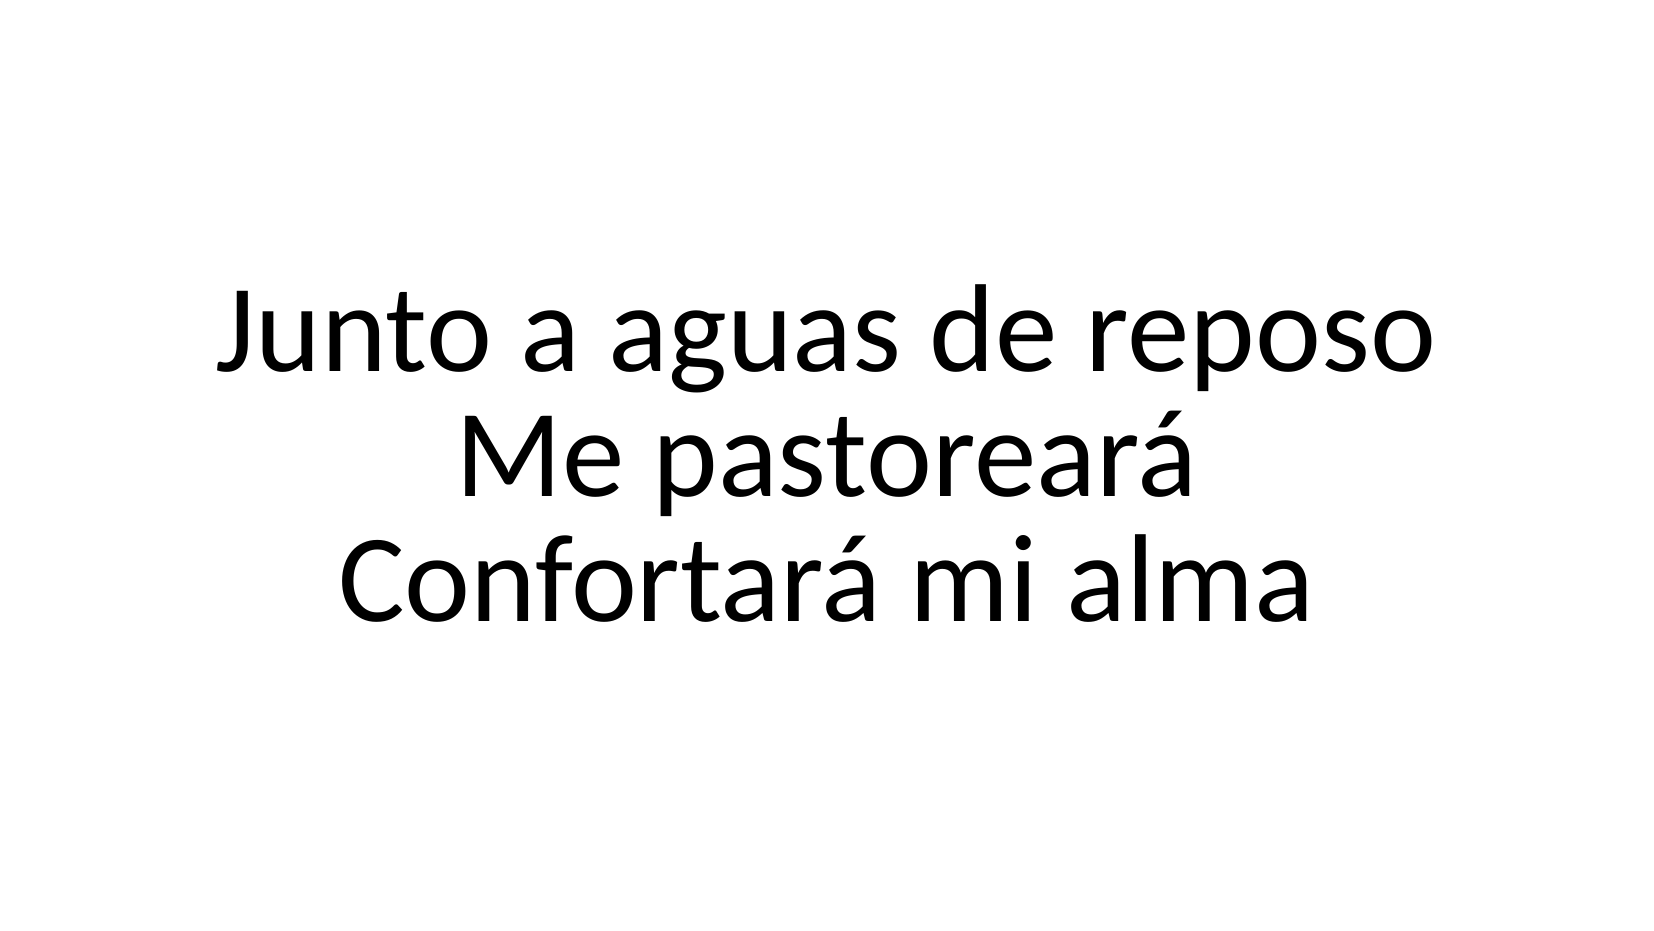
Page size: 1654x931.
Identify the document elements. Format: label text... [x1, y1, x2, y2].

title Junto a aguas de reposo Me pastoreará Confortará mi alma [0, 0, 1654, 931]
